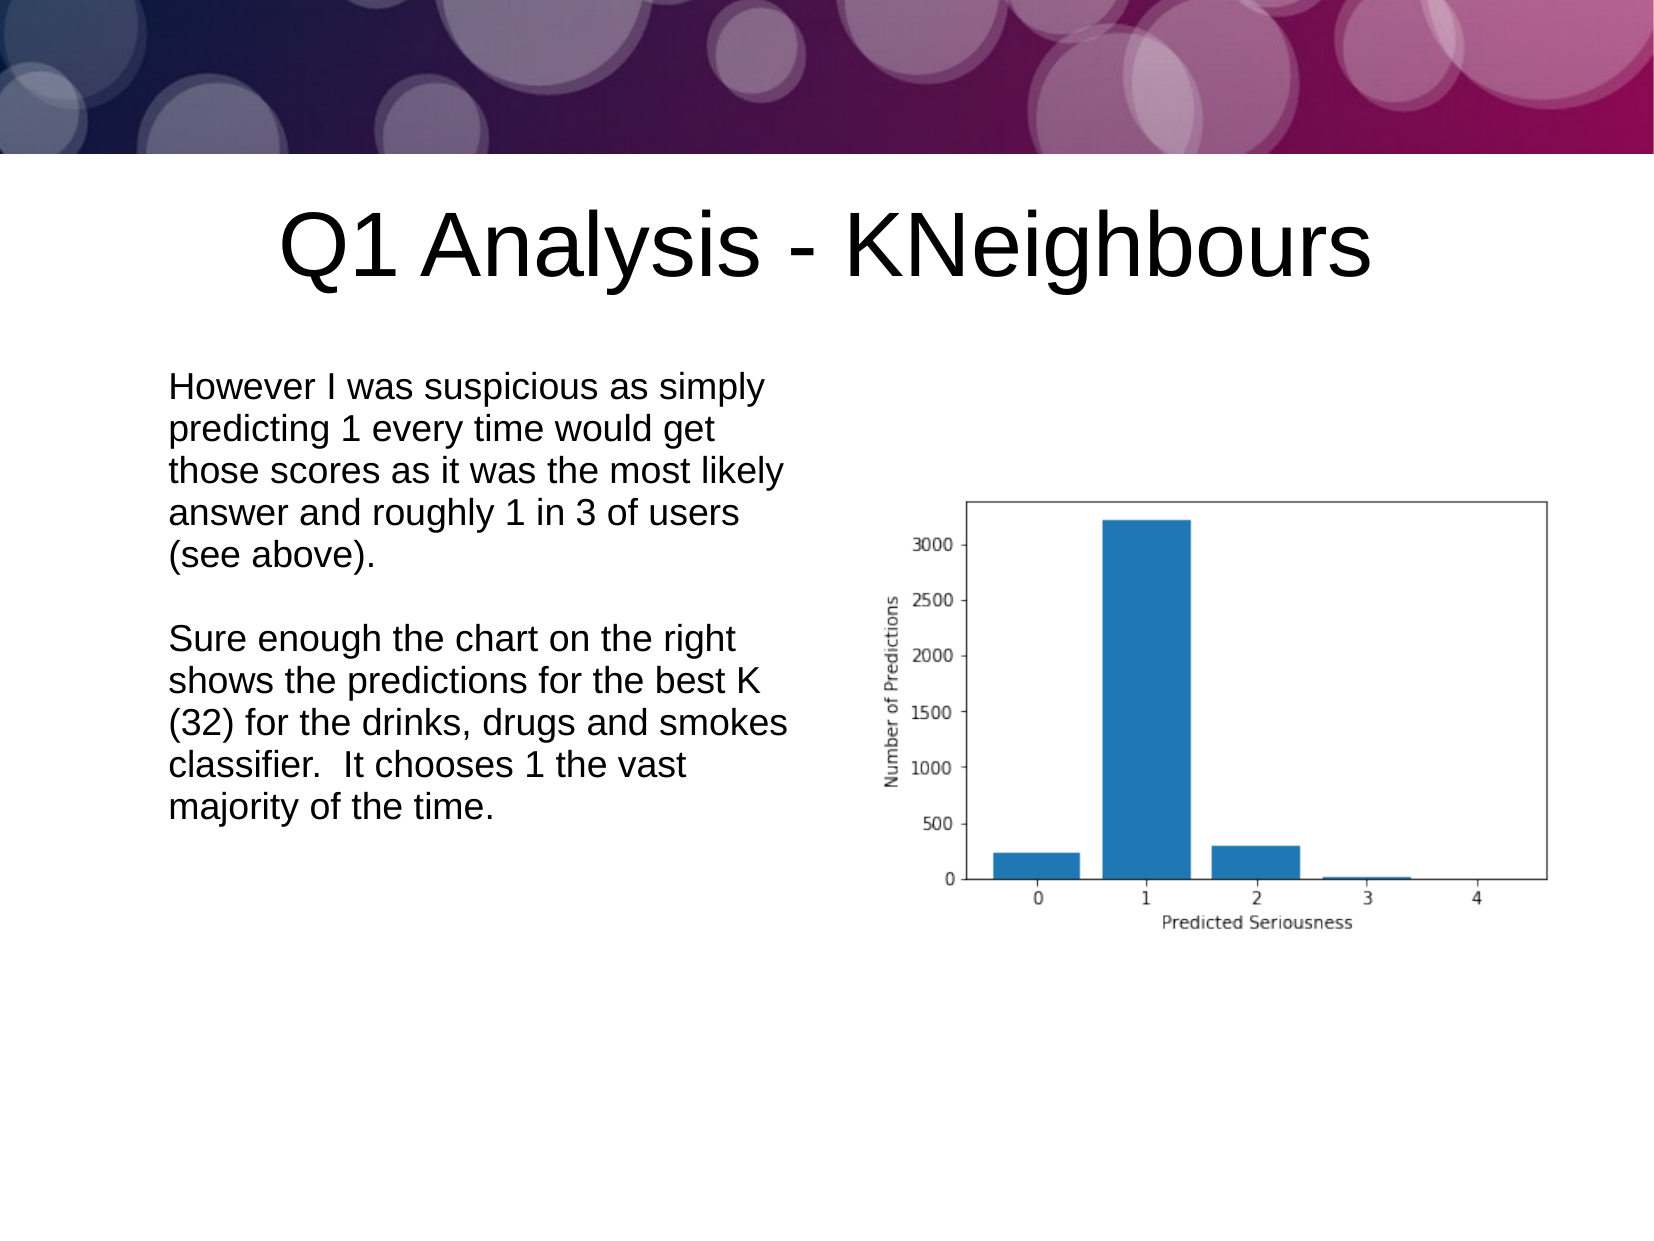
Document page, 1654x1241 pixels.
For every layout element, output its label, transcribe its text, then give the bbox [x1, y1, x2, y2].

picture [874, 484, 1564, 945]
title Q1 Analysis - KNeighbours [82, 159, 1571, 331]
picture [0, 0, 1654, 154]
text_box However I was suspicious as simply predicting 1 every time would get those scores as it was the most likely answer and roughly 1 in 3 of users (see above). Sure enough the chart on the right shows the predictions for the best K (32) for the drinks, drugs and smokes classifier. It chooses 1 the vast majority of the time. [153, 357, 827, 835]
